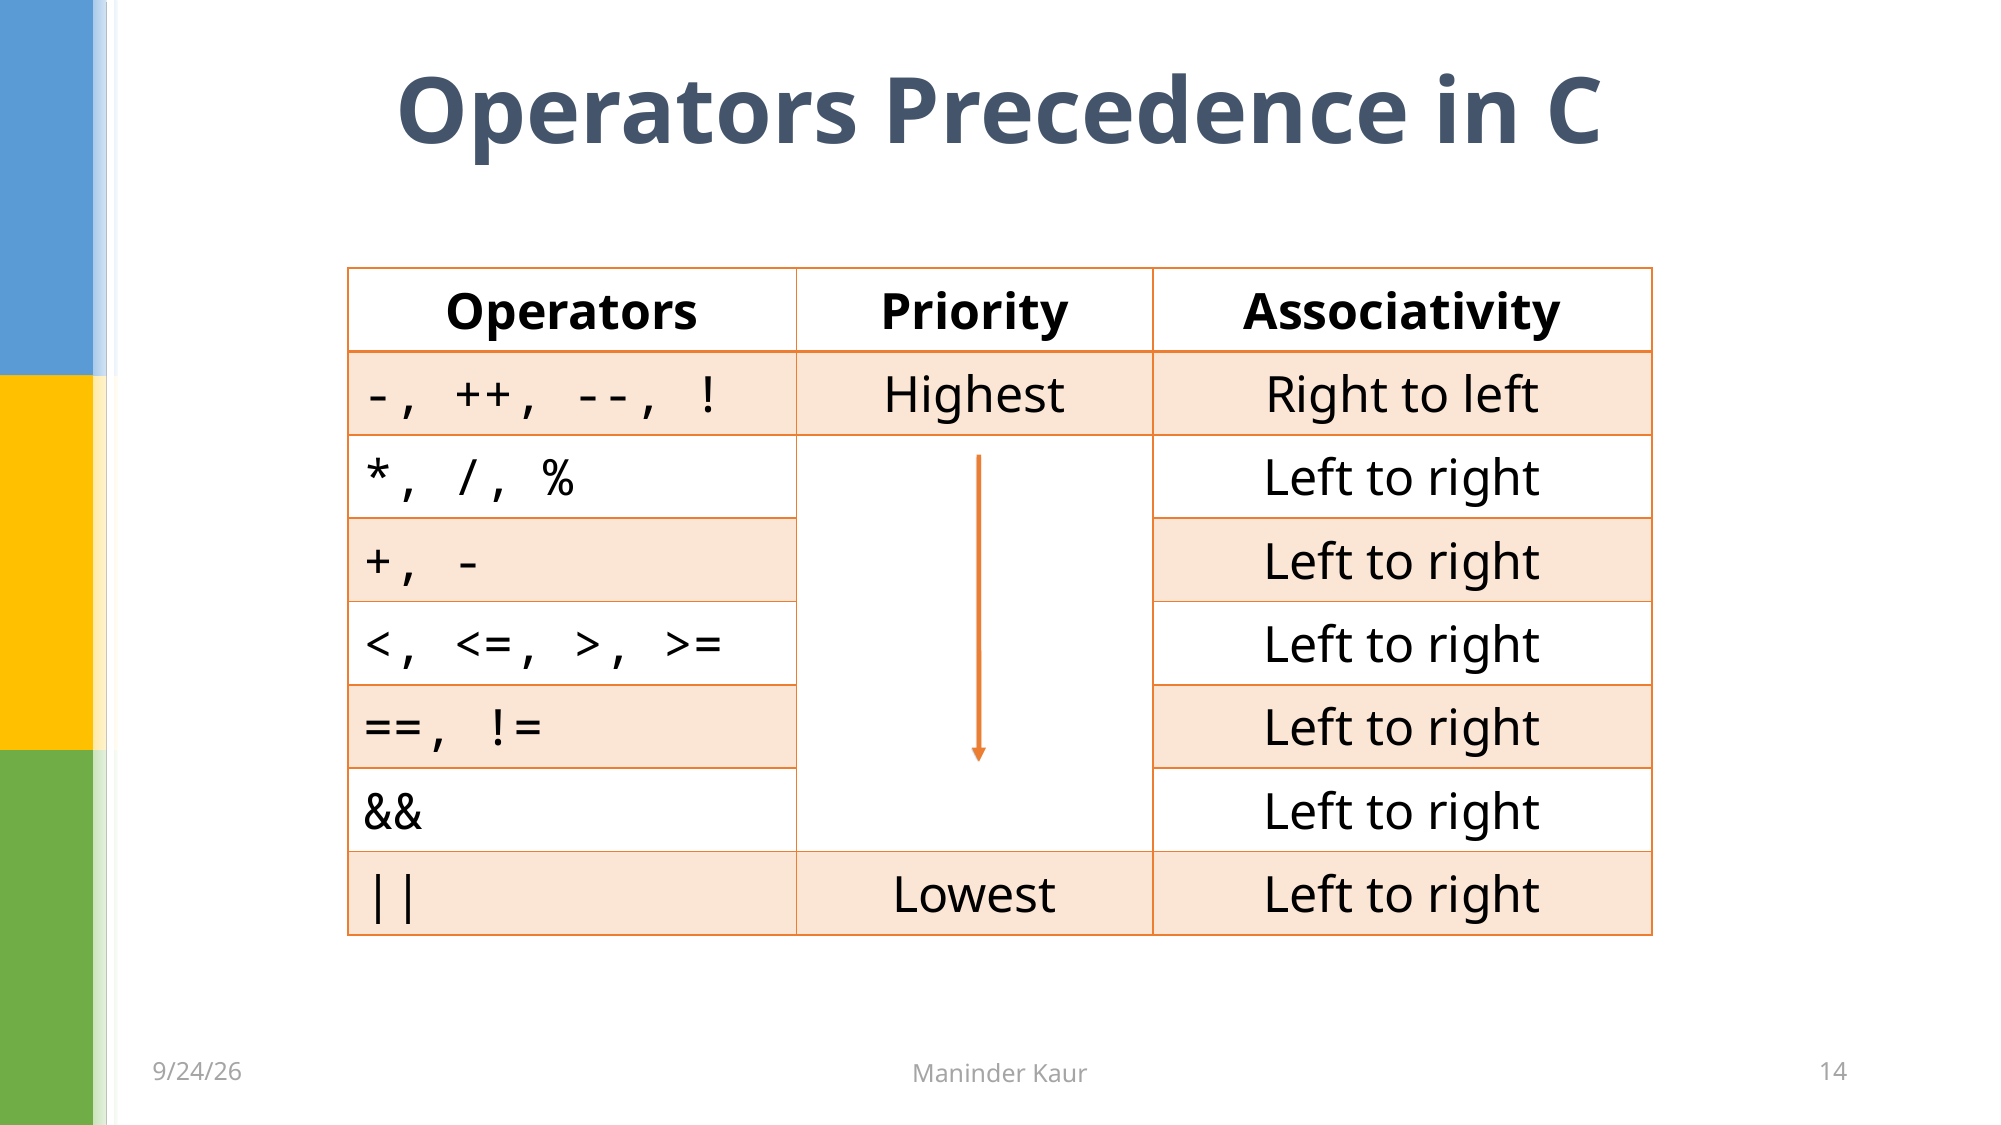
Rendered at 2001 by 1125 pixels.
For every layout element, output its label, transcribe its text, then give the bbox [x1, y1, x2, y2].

title Operators Precedence in C [137, 25, 1863, 190]
table_cell || [349, 852, 796, 934]
slide_number <number> [1325, 1042, 1863, 1103]
table_cell Left to right [1154, 602, 1651, 684]
table_cell *, /, % [349, 436, 796, 517]
table_cell Right to left [1154, 353, 1651, 434]
table_cell <, <=, >, >= [349, 602, 796, 684]
table_cell [797, 436, 1152, 851]
table_cell ==, != [349, 686, 796, 767]
table_cell Lowest [797, 852, 1152, 934]
table_cell -, ++, --, ! [349, 353, 796, 434]
table_cell Left to right [1154, 686, 1651, 767]
table_cell Left to right [1154, 769, 1651, 851]
table_header Associativity [1154, 269, 1651, 350]
table_cell Left to right [1154, 436, 1651, 517]
table_header Priority [797, 269, 1152, 350]
slide_number 1/21/15 [137, 1042, 675, 1103]
table_header Operators [349, 269, 796, 350]
table_cell Highest [797, 353, 1152, 434]
table_cell +, - [349, 519, 796, 601]
table_cell Left to right [1154, 519, 1651, 601]
footer Maninder Kaur [762, 1042, 1238, 1103]
table_cell && [349, 769, 796, 851]
table_cell Left to right [1154, 852, 1651, 934]
